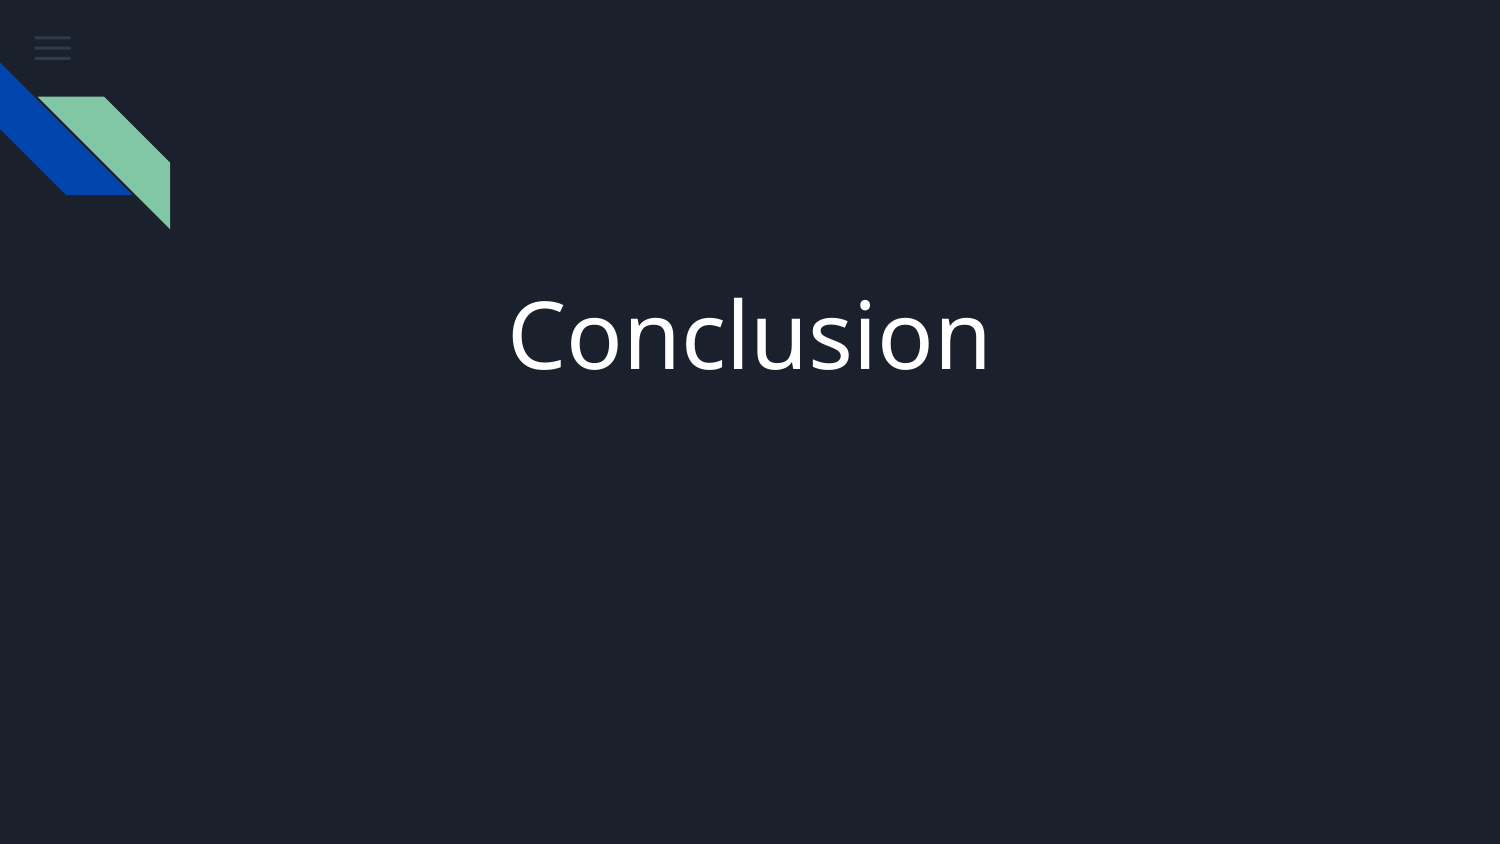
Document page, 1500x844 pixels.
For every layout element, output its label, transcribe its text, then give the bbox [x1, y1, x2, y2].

title Conclusion [0, 261, 1500, 411]
